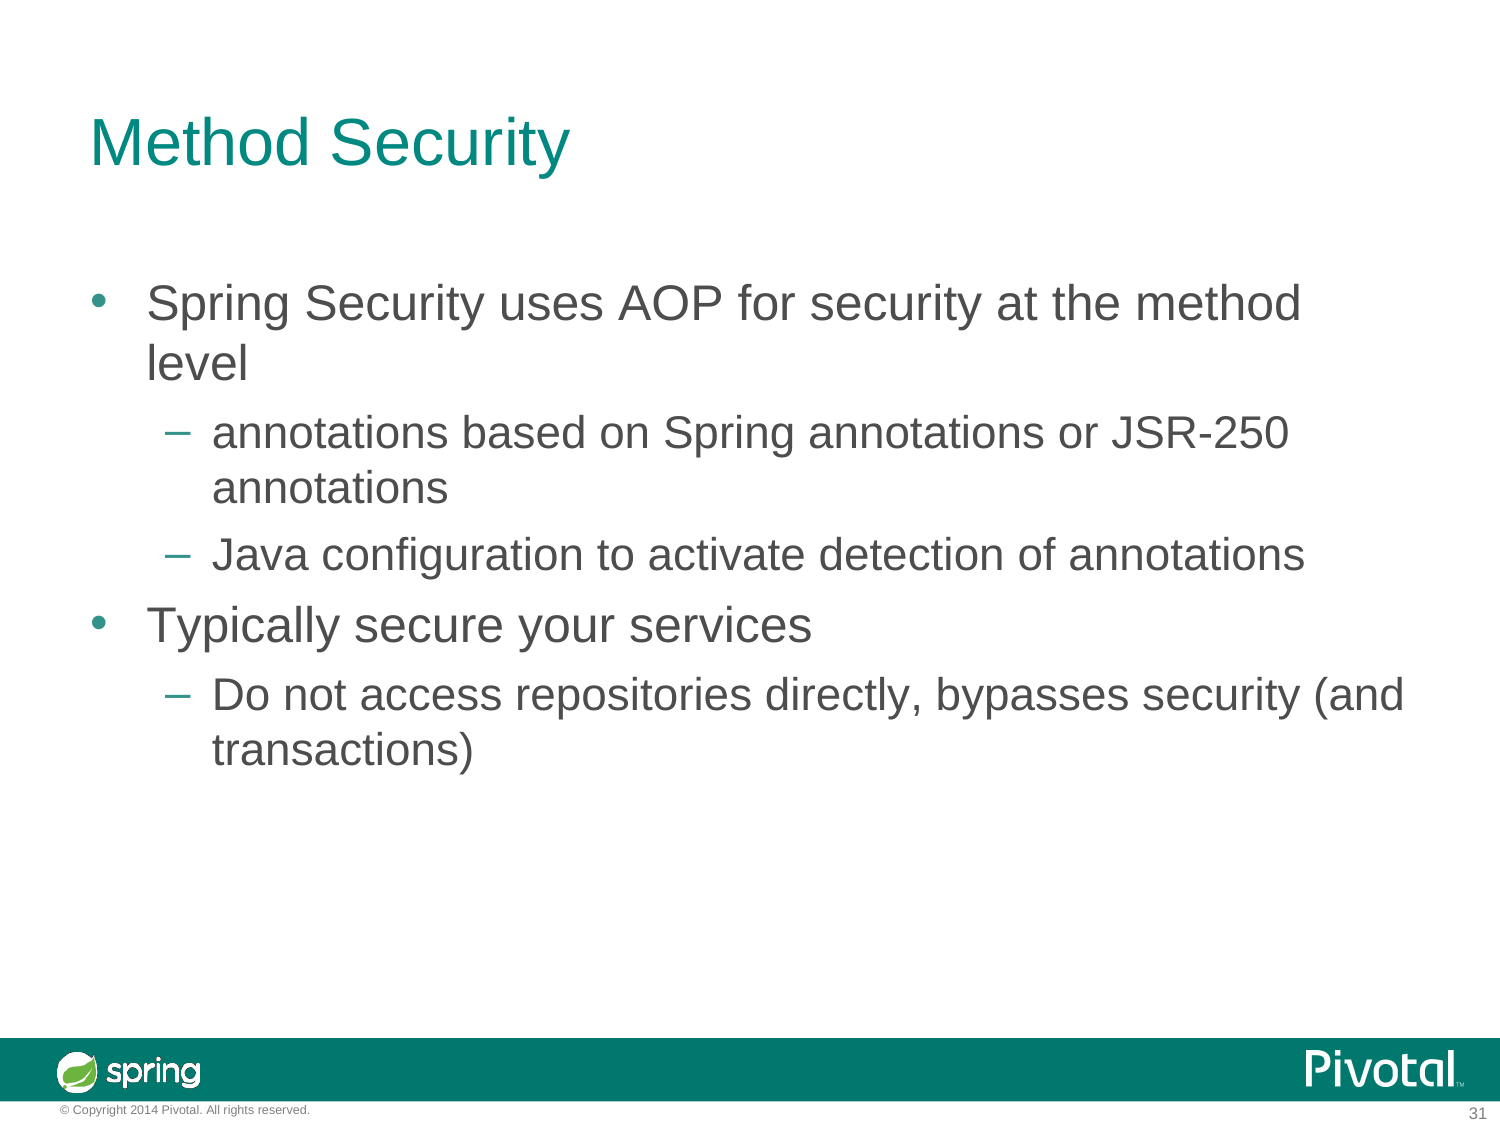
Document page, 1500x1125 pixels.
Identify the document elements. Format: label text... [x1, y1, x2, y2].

title Method Security [75, 45, 1426, 233]
list Spring Security uses AOP for security at the method level annotations based on Spring annotations or JSR-250 annotations Java configuration to activate detection of annotations Typically secure your services Do not access repositories directly, bypasses security (and transactions) [75, 262, 1426, 1005]
picture [1306, 1050, 1464, 1087]
picture [32, 1041, 210, 1103]
